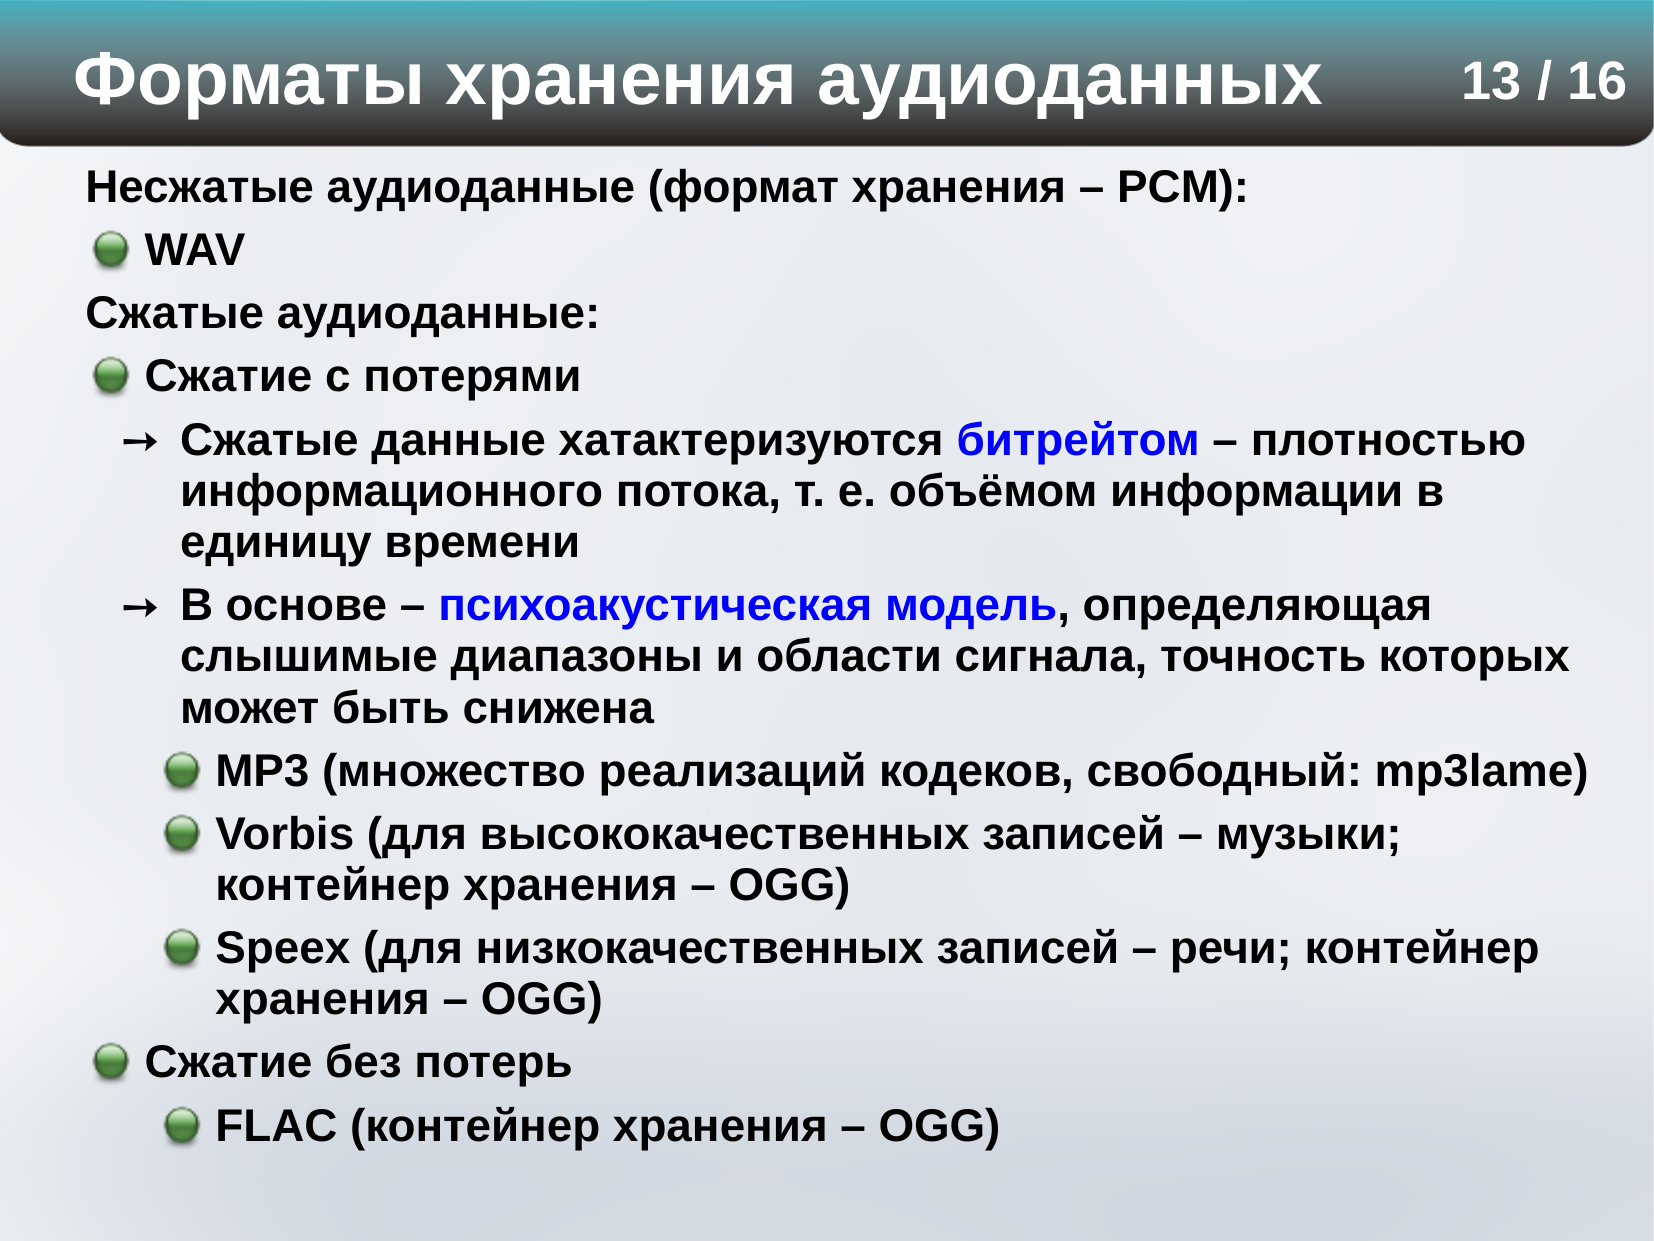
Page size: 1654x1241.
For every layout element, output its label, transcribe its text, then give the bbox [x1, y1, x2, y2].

text_box Форматы хранения аудиоданных [59, 29, 1418, 129]
text_box Несжатые аудиоданные (формат хранения – PCM): WAV Сжатые аудиоданные: Сжатие с потерями Сжатые данные хатактеризуются битрейтом – плотностью информационного потока, т. е. объёмом информации в единицу времени В основе – психоакустическая модель, определяющая слышимые диапазоны и области сигнала, точность которых может быть снижена MP3 (множество реализаций кодеков, свободный: mp3lame) Vorbis (для высококачественных записей – музыки; контейнер хранения – OGG) Speex (для низкокачественных записей – речи; контейнер хранения – OGG) Сжатие без потерь FLAC (контейнер хранения – OGG) [70, 153, 1625, 1159]
text_box <номер> / 16 [1446, 42, 1654, 179]
picture [0, 0, 1654, 1241]
